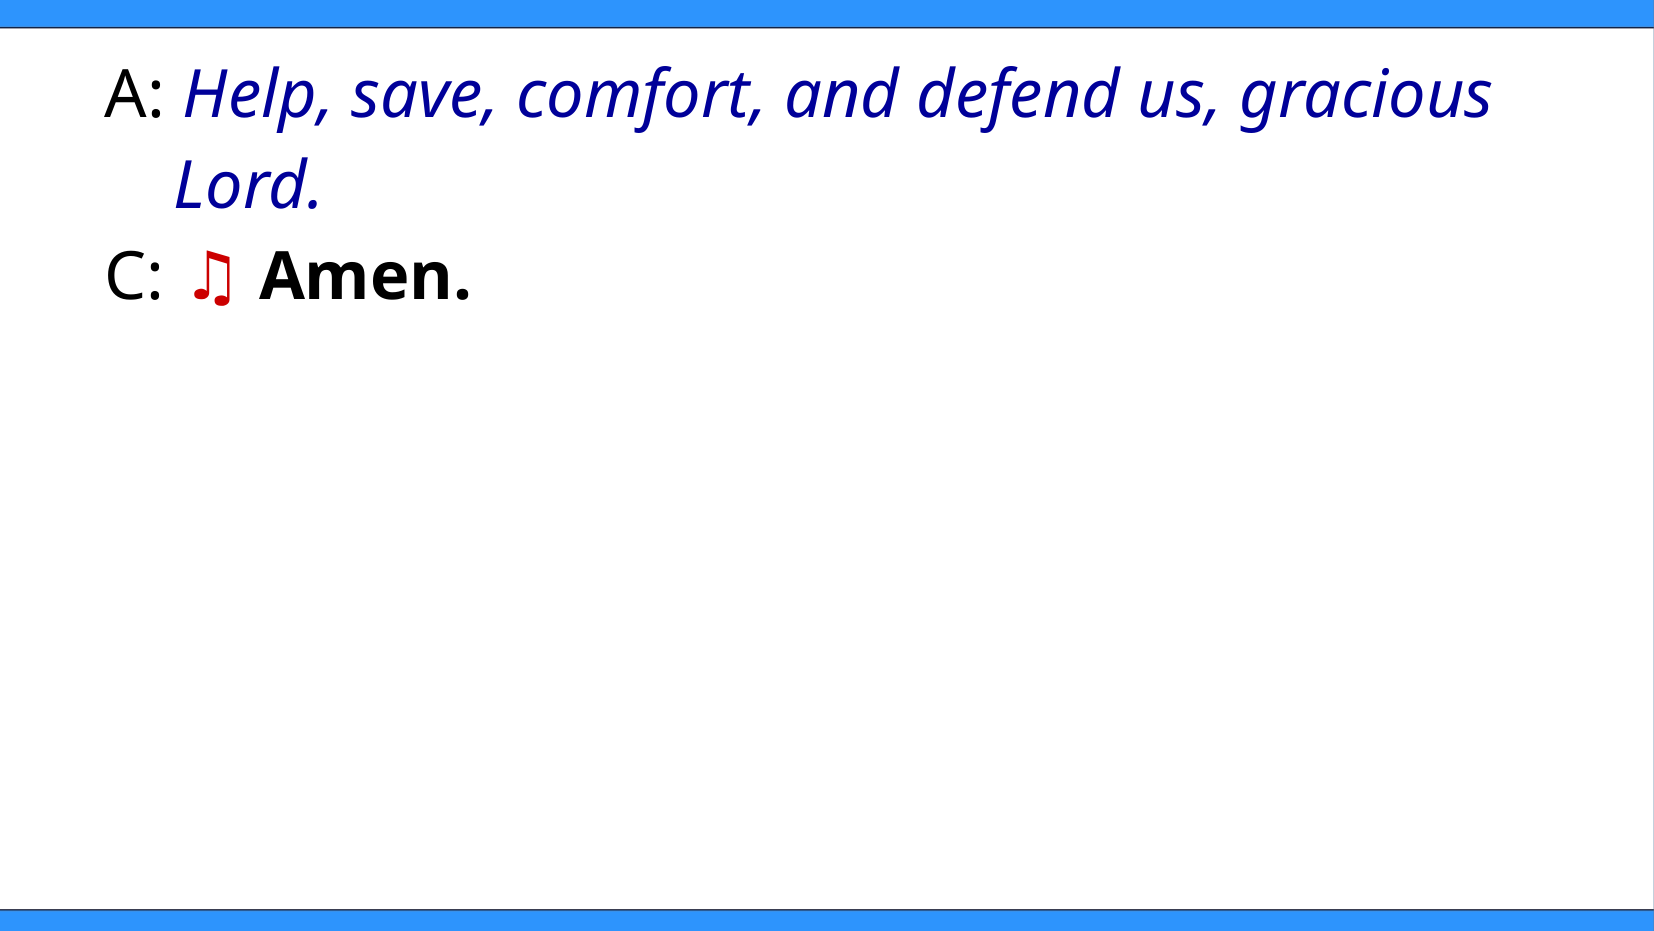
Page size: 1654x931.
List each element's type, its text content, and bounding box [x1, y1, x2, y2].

text_box A: Help, save, comfort, and defend us, gracious Lord. C: ♫ Amen. [90, 38, 1546, 367]
picture [0, 0, 1654, 931]
